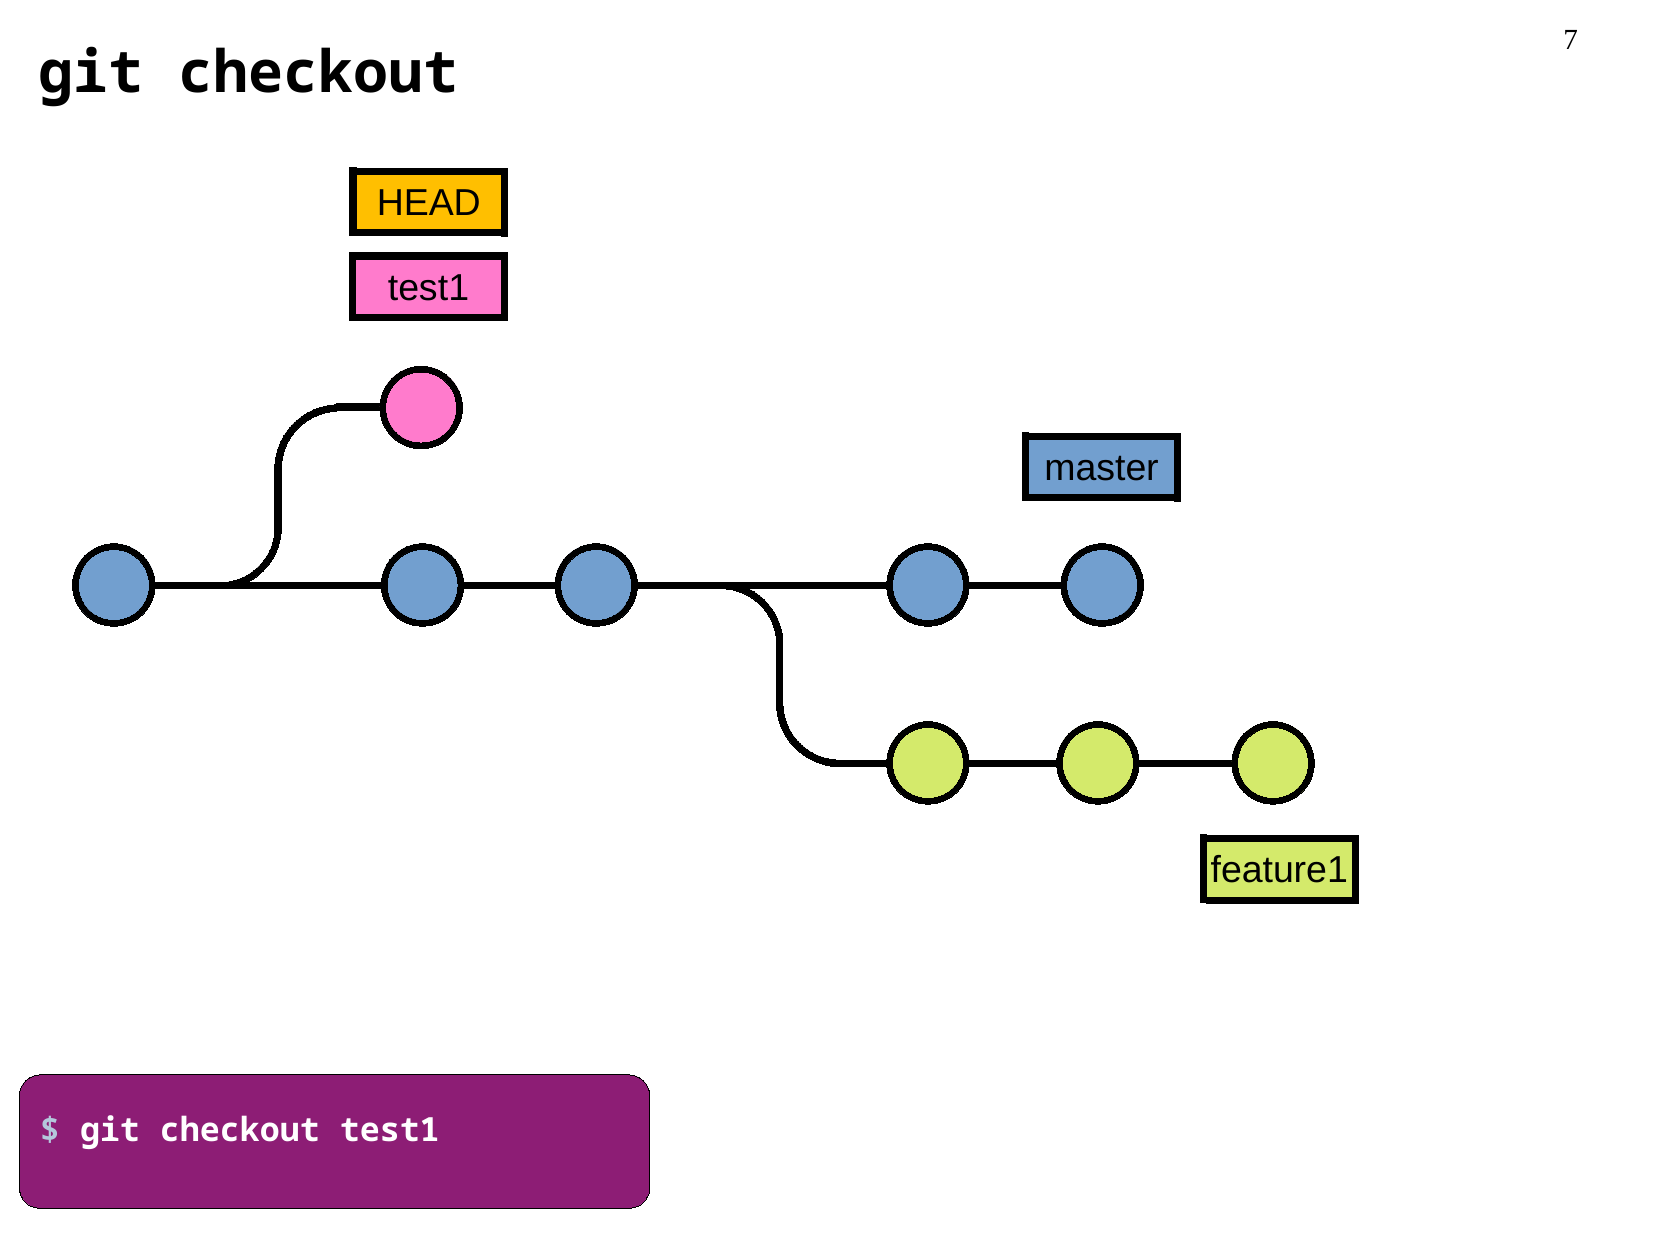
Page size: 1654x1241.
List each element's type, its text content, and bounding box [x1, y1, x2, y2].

text_box master [1029, 440, 1174, 494]
text_box [19, 1074, 650, 1207]
text_box $ git checkout test1 [25, 1098, 637, 1227]
text_box git checkout [23, 23, 969, 237]
text_box [349, 252, 508, 321]
text_box [1200, 834, 1359, 904]
text_box feature1 [1207, 842, 1352, 897]
text_box test1 [356, 260, 501, 314]
text_box [1022, 432, 1181, 502]
text_box [72, 366, 1315, 805]
